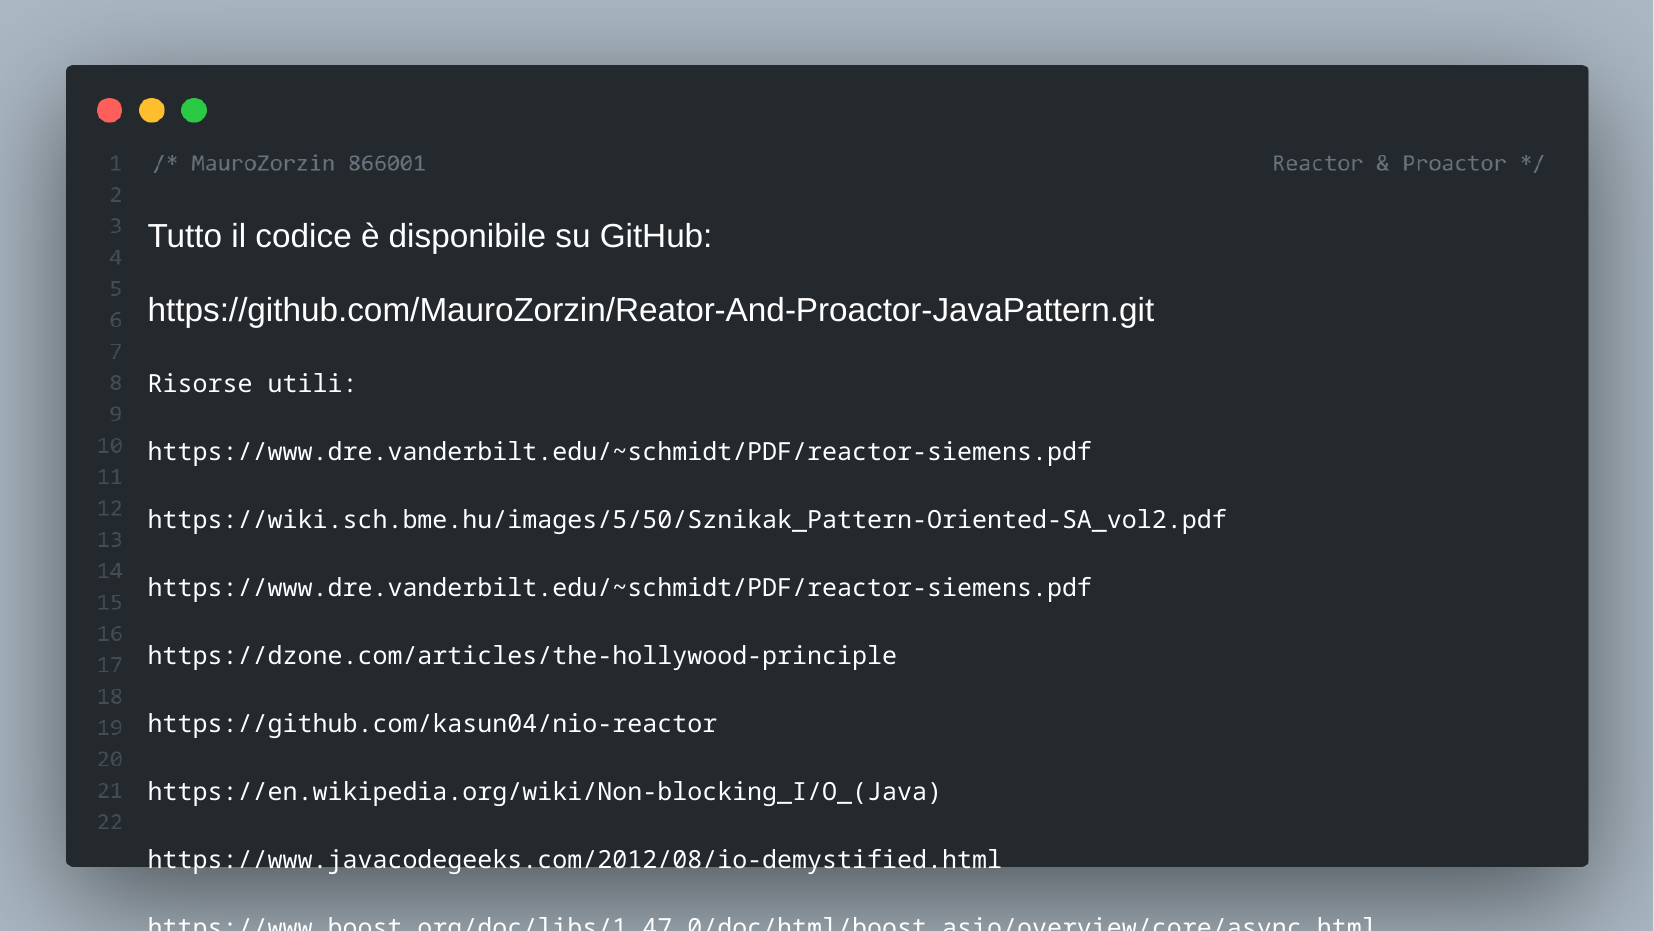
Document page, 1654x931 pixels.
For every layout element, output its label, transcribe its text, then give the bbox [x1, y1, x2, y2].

picture [0, 0, 1654, 931]
subtitle Tutto il codice è disponibile su GitHub: https://github.com/MauroZorzin/Reator-And-Proactor-JavaPattern.git Risorse utili: https://www.dre.vanderbilt.edu/~schmidt/PDF/reactor-siemens.pdf https://wiki.sch.bme.hu/images/5/50/Sznikak_Pattern-Oriented-SA_vol2.pdf https://www.dre.vanderbilt.edu/~schmidt/PDF/reactor-siemens.pdf https://dzone.com/articles/the-hollywood-principle https://github.com/kasun04/nio-reactor https://en.wikipedia.org/wiki/Non-blocking_I/O_(Java) https://www.javacodegeeks.com/2012/08/io-demystified.html https://www.boost.org/doc/libs/1_47_0/doc/html/boost_asio/overview/core/async.html http://didawiki.cli.di.unipi.it/lib/exe/fetch.php/magistraleinformatica/tdp/tpd_reactor_proactor.pdf [147, 217, 1566, 931]
